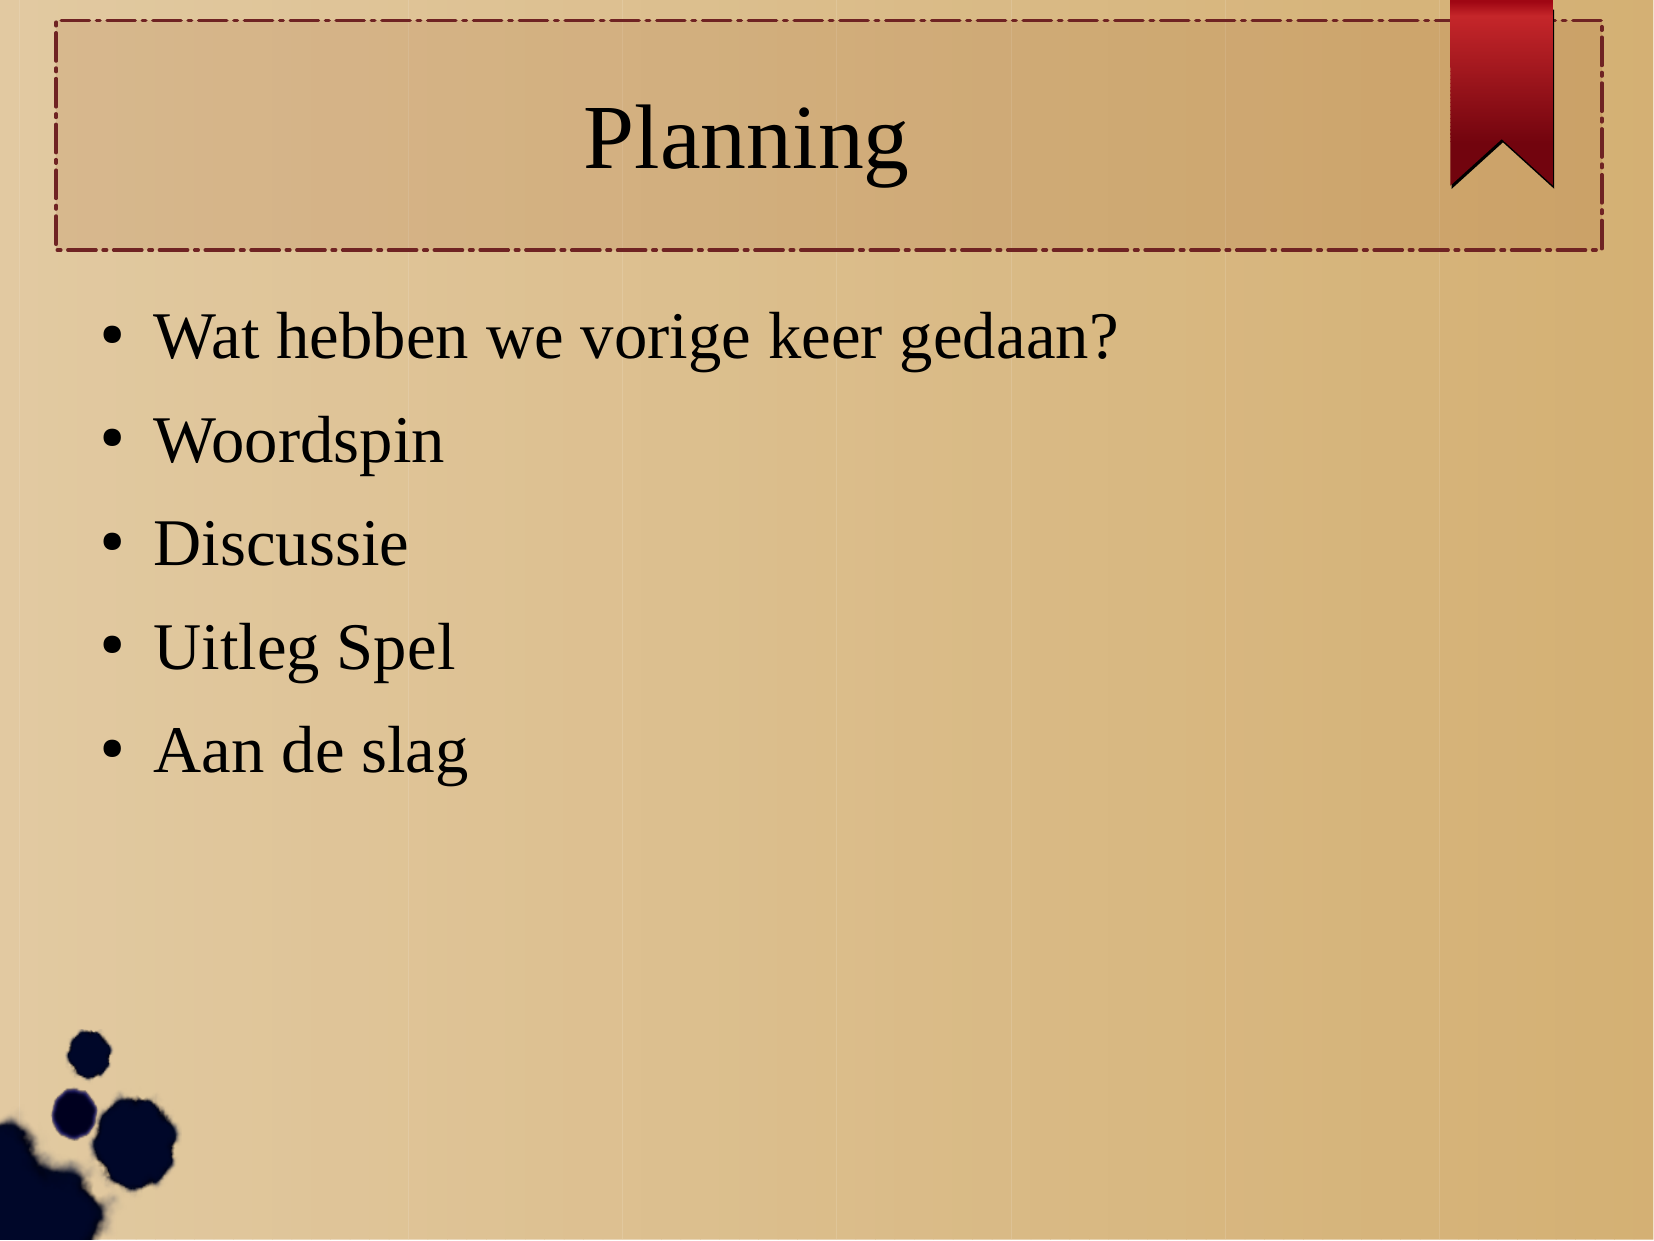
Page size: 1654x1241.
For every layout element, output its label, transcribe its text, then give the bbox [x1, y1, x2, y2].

title Planning [82, 47, 1412, 229]
list Wat hebben we vorige keer gedaan? Woordspin Discussie Uitleg Spel Aan de slag [82, 299, 1571, 1019]
